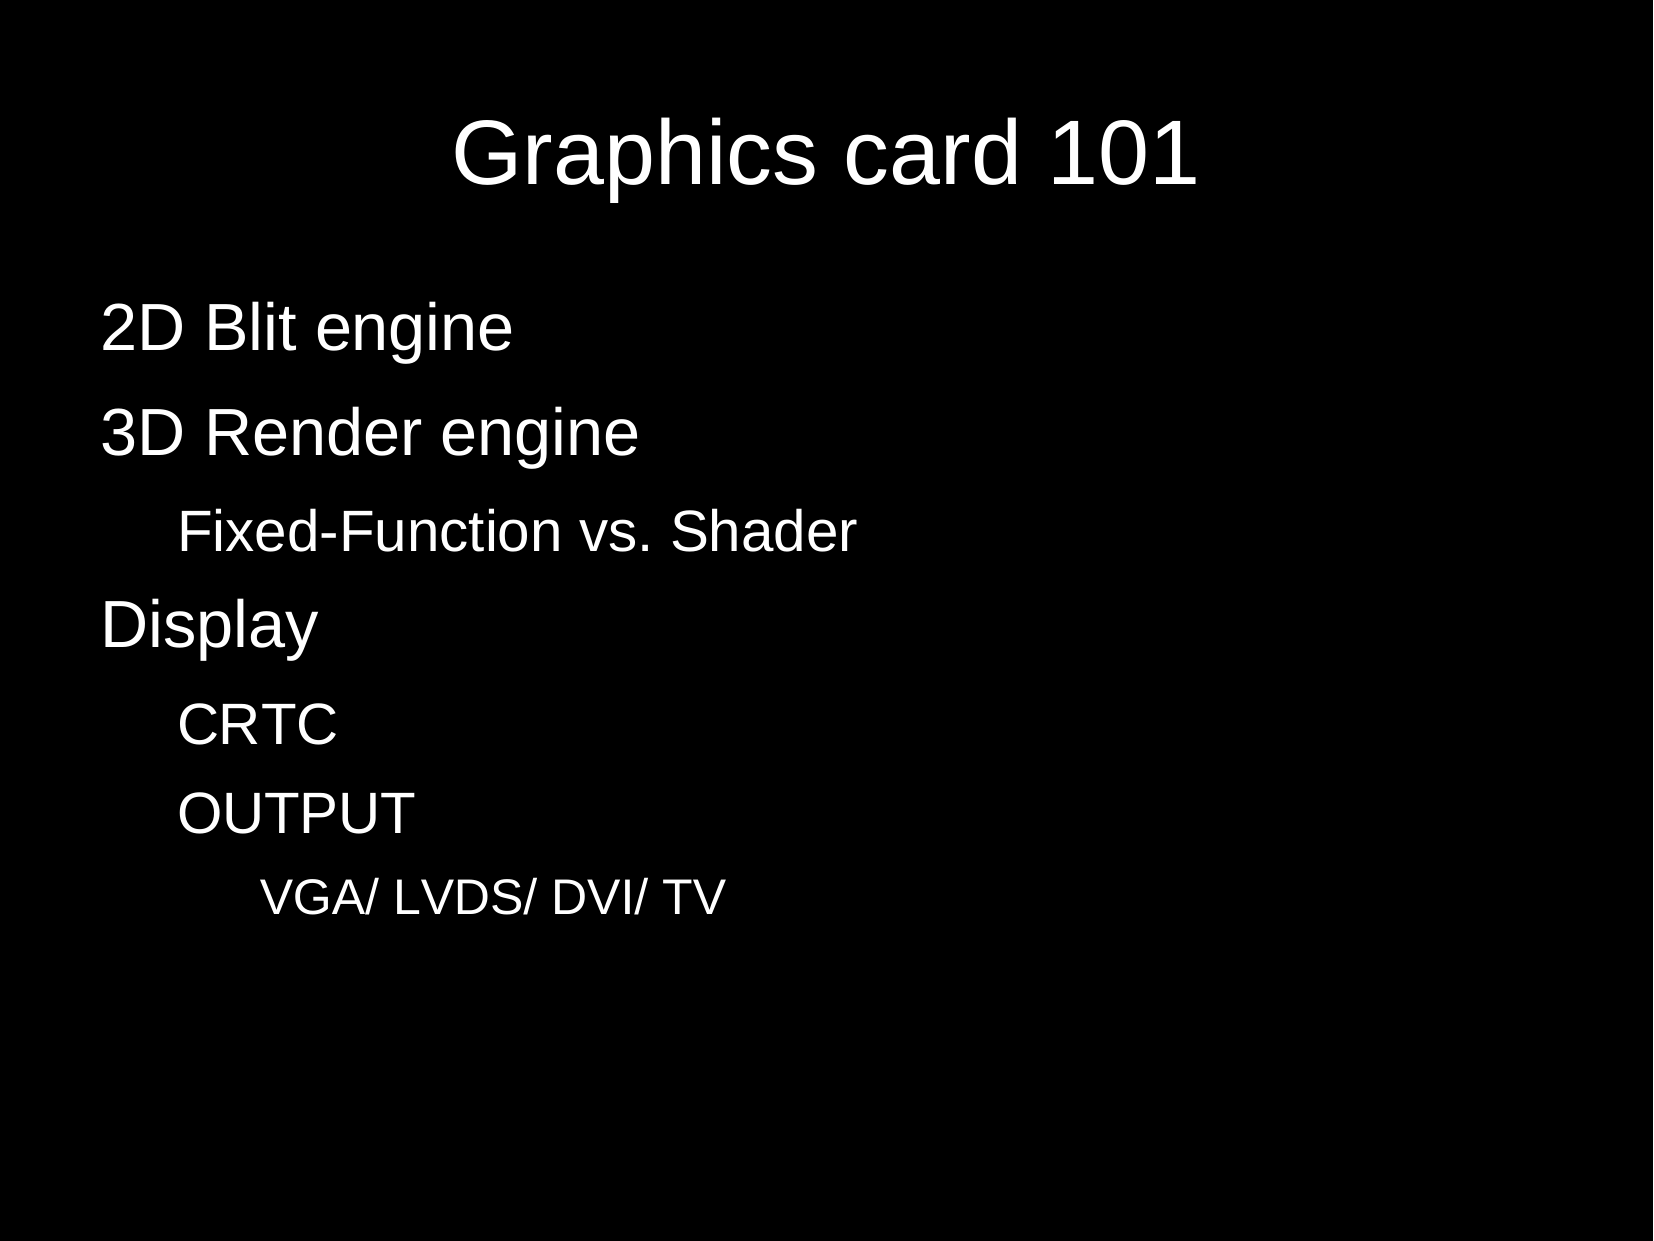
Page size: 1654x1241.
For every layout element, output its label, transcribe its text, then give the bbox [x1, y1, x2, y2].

title Graphics card 101 [82, 49, 1571, 257]
list 2D Blit engine 3D Render engine Fixed-Function vs. Shader Display CRTC OUTPUT VGA/ LVDS/ DVI/ TV [82, 290, 1571, 1095]
